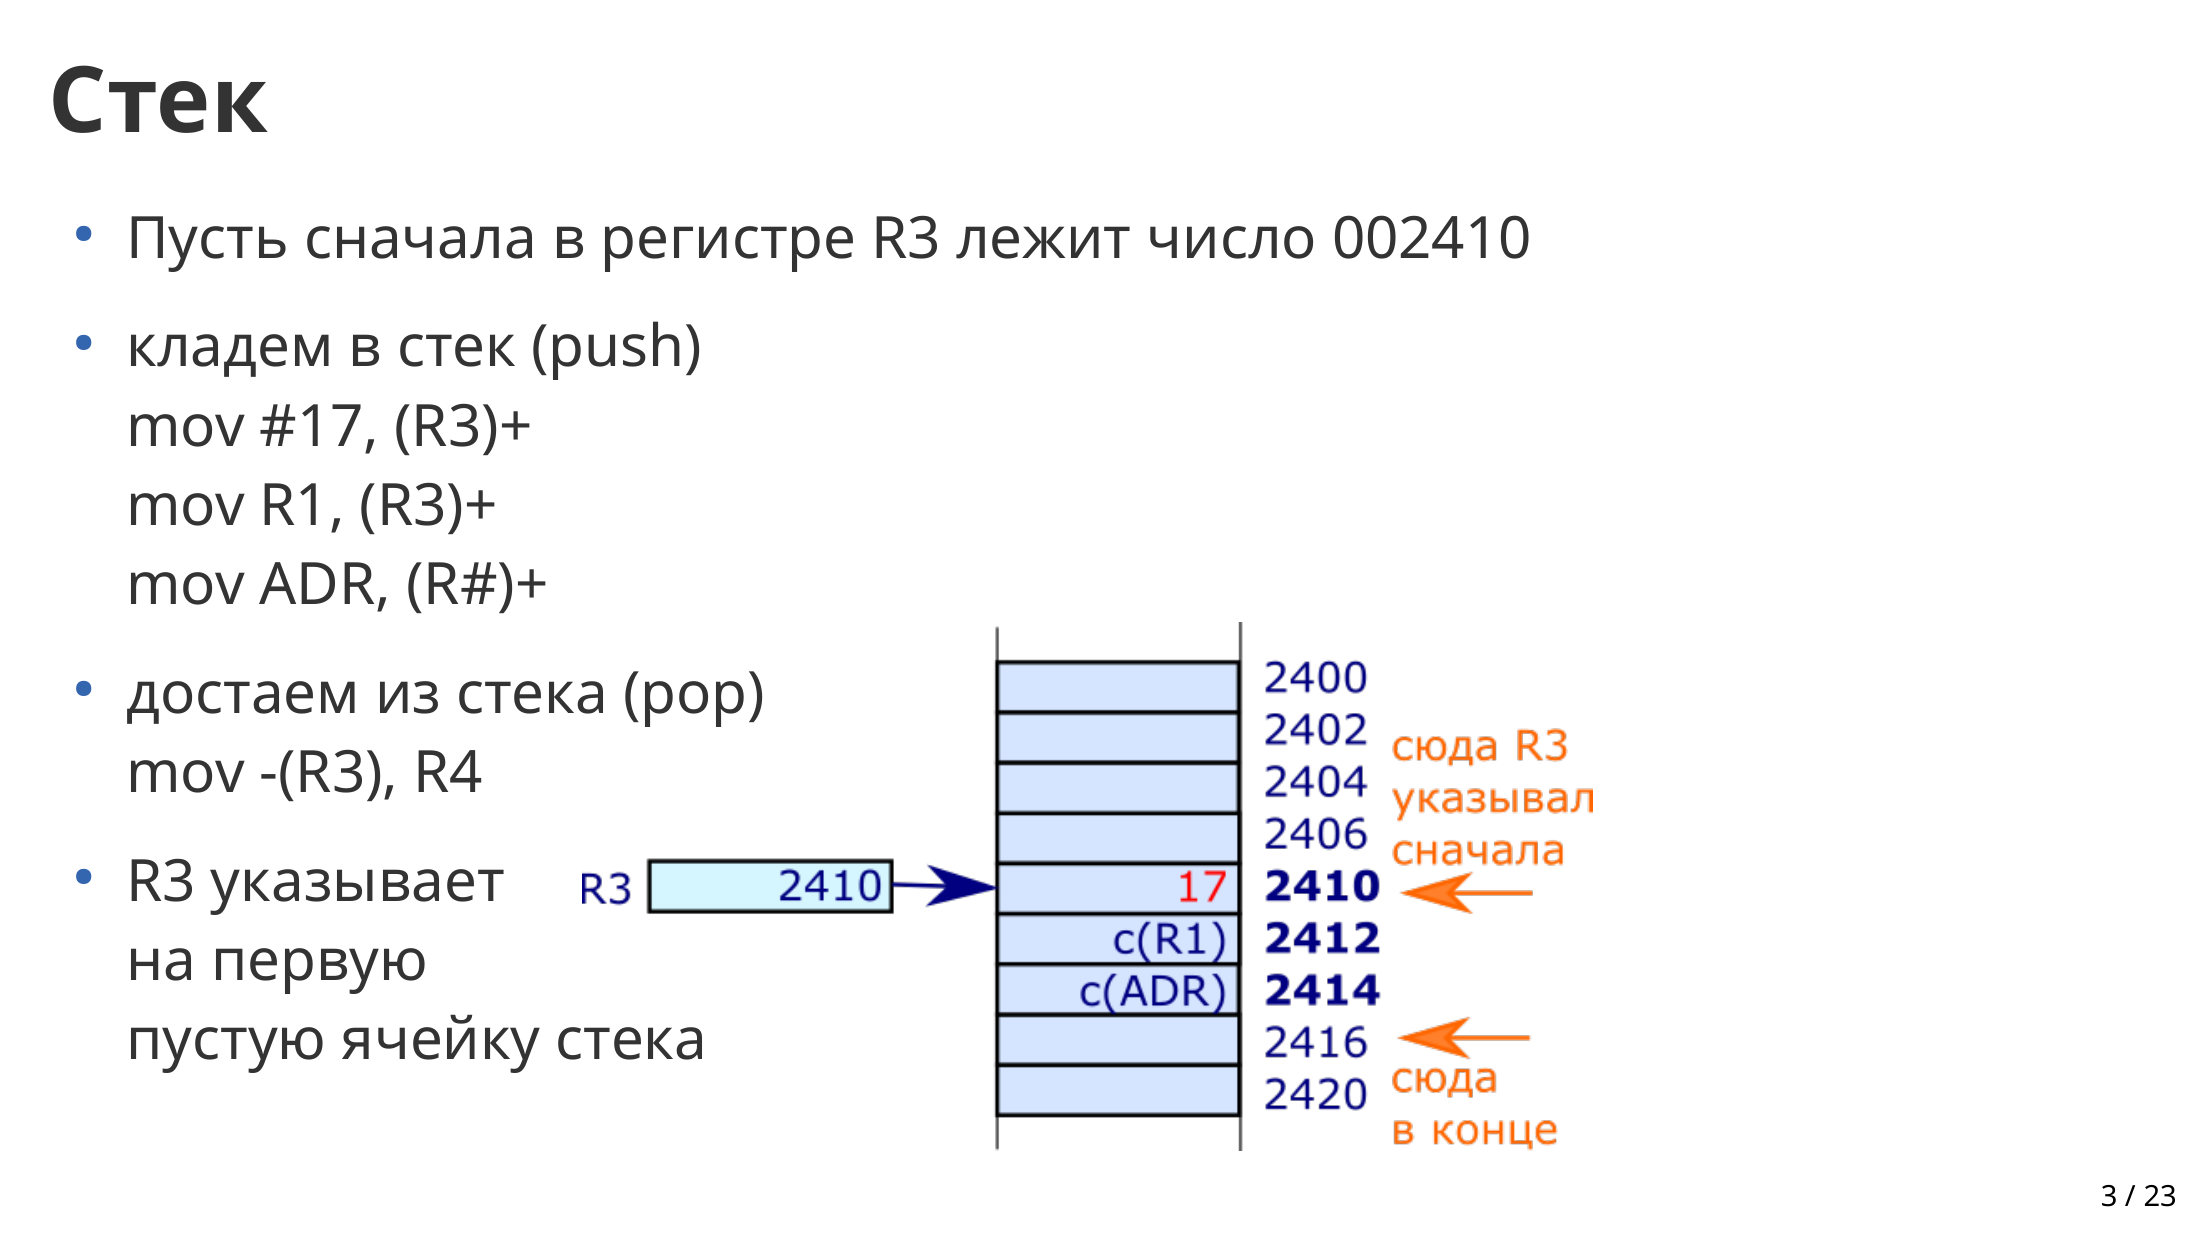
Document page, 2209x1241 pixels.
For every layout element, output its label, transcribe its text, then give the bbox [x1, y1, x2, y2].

title Стек [48, 34, 2174, 160]
picture [582, 622, 1593, 1151]
list Пусть сначала в регистре R3 лежит число 002410 кладем в стек (push) mov #17, (R3)+ mov R1, (R3)+ mov ADR, (R#)+ достаем из стека (pop) mov -(R3), R4 R3 указывает на первую пустую ячейку стека [55, 195, 1690, 1177]
